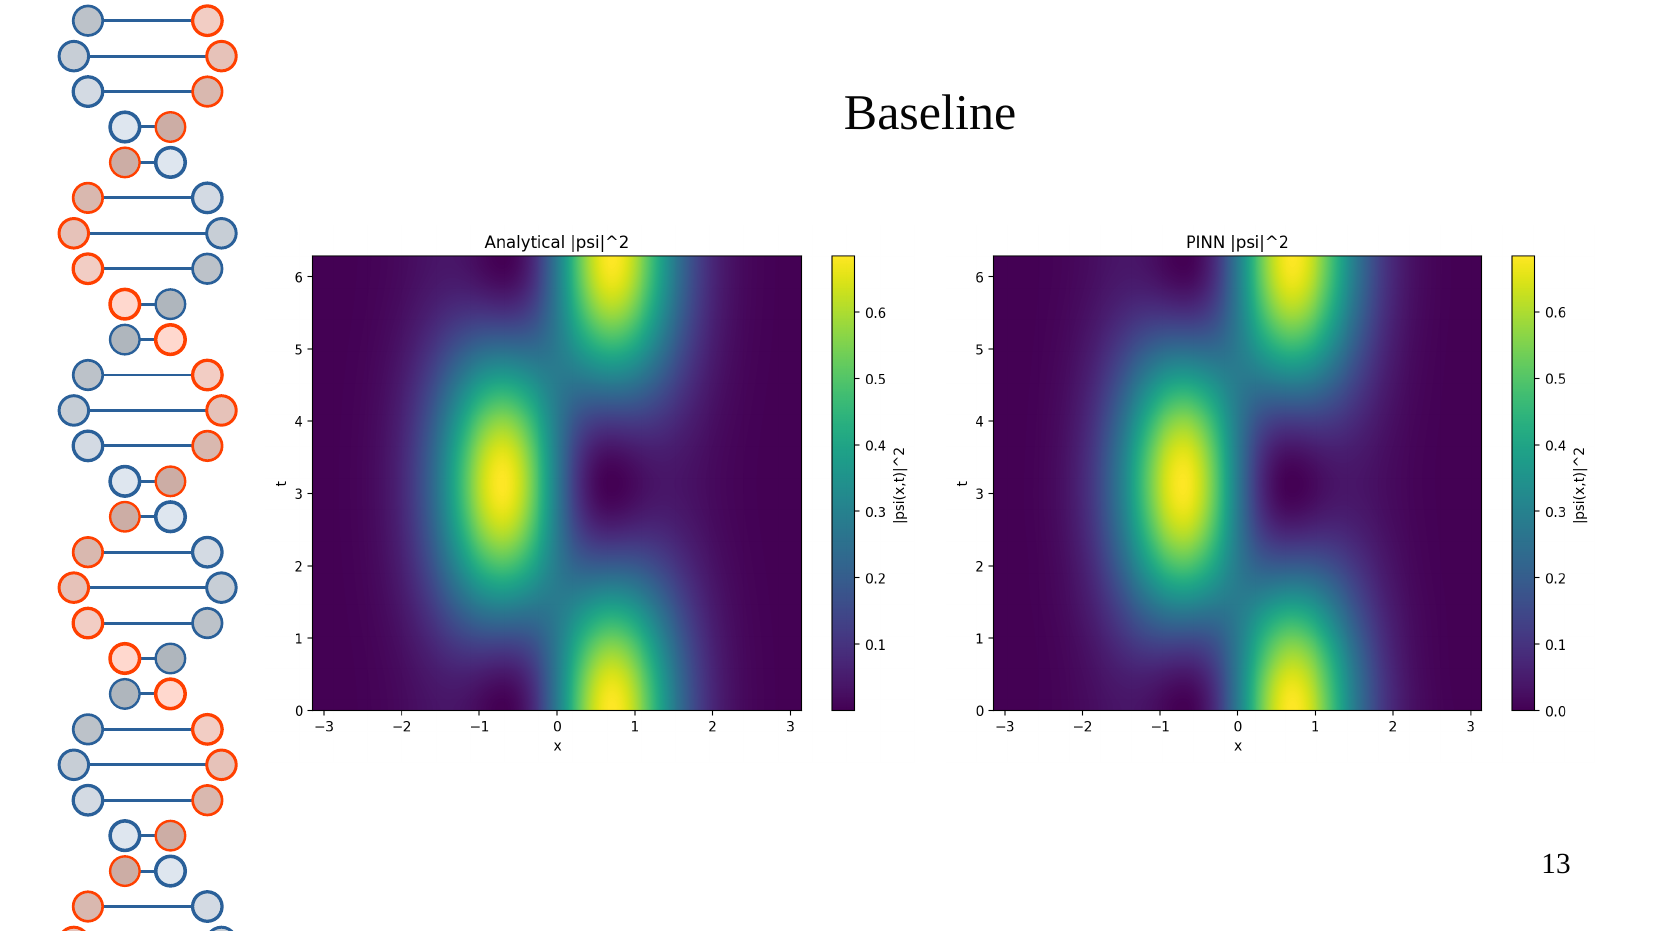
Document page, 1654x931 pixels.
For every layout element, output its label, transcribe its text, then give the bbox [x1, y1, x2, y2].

title Baseline [265, 35, 1595, 189]
picture [265, 225, 915, 763]
picture [946, 225, 1595, 763]
